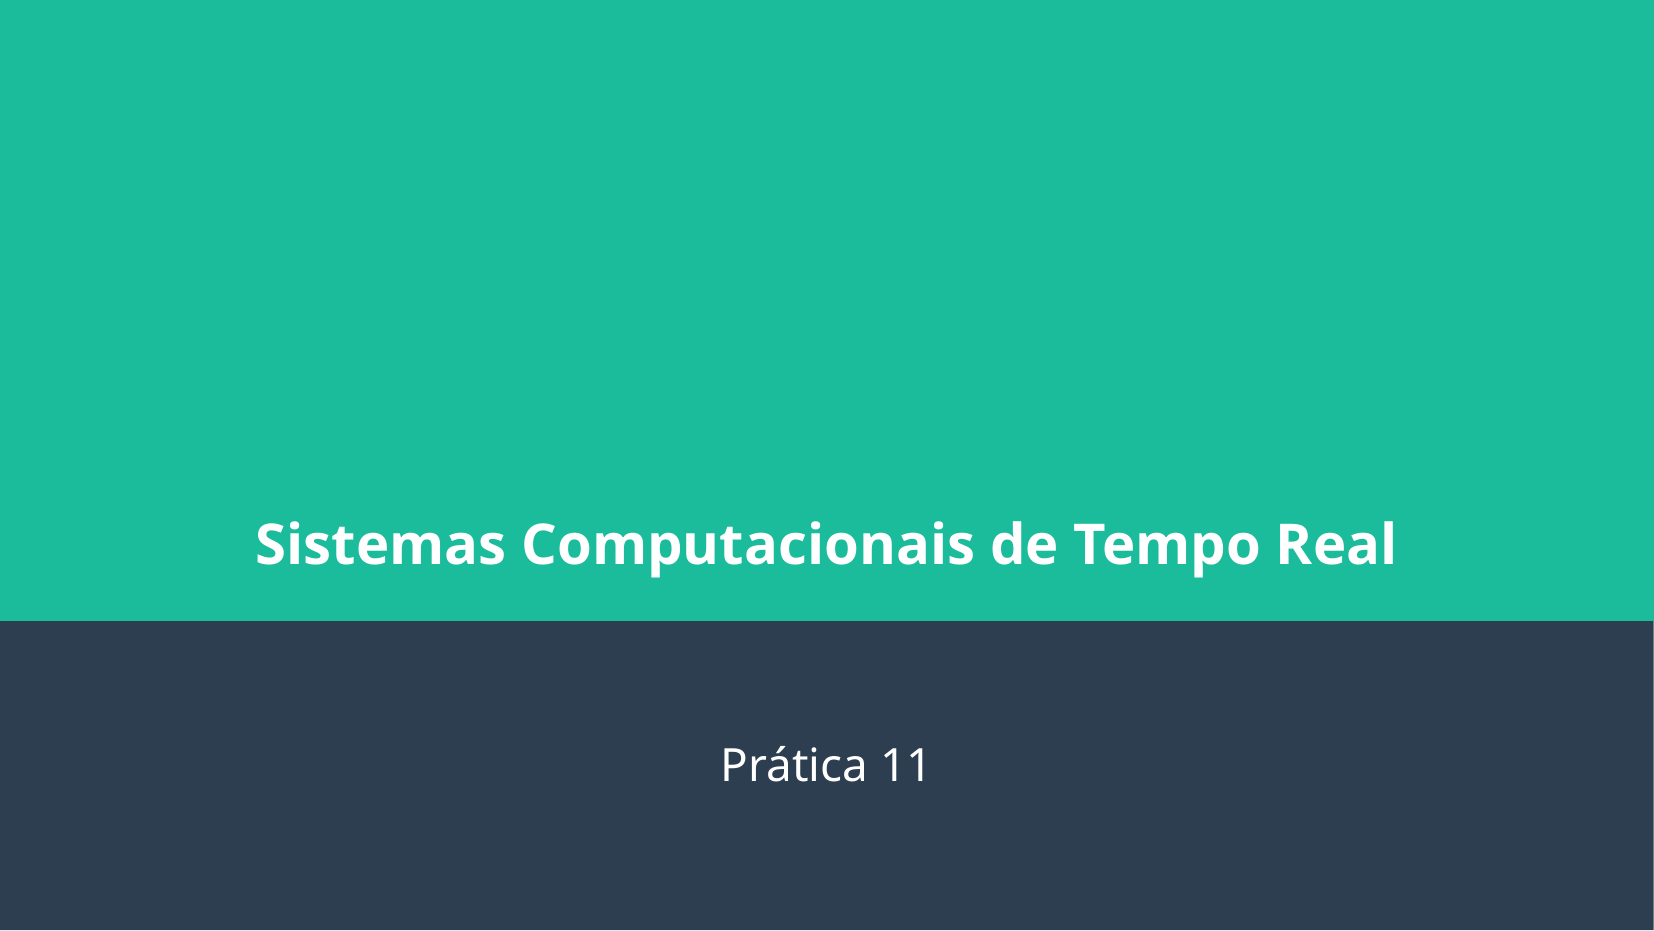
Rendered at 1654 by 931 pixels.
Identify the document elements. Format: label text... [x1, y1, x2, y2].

subtitle Prática 11 [59, 642, 1595, 886]
title Sistemas Computacionais de Tempo Real [59, 465, 1595, 583]
